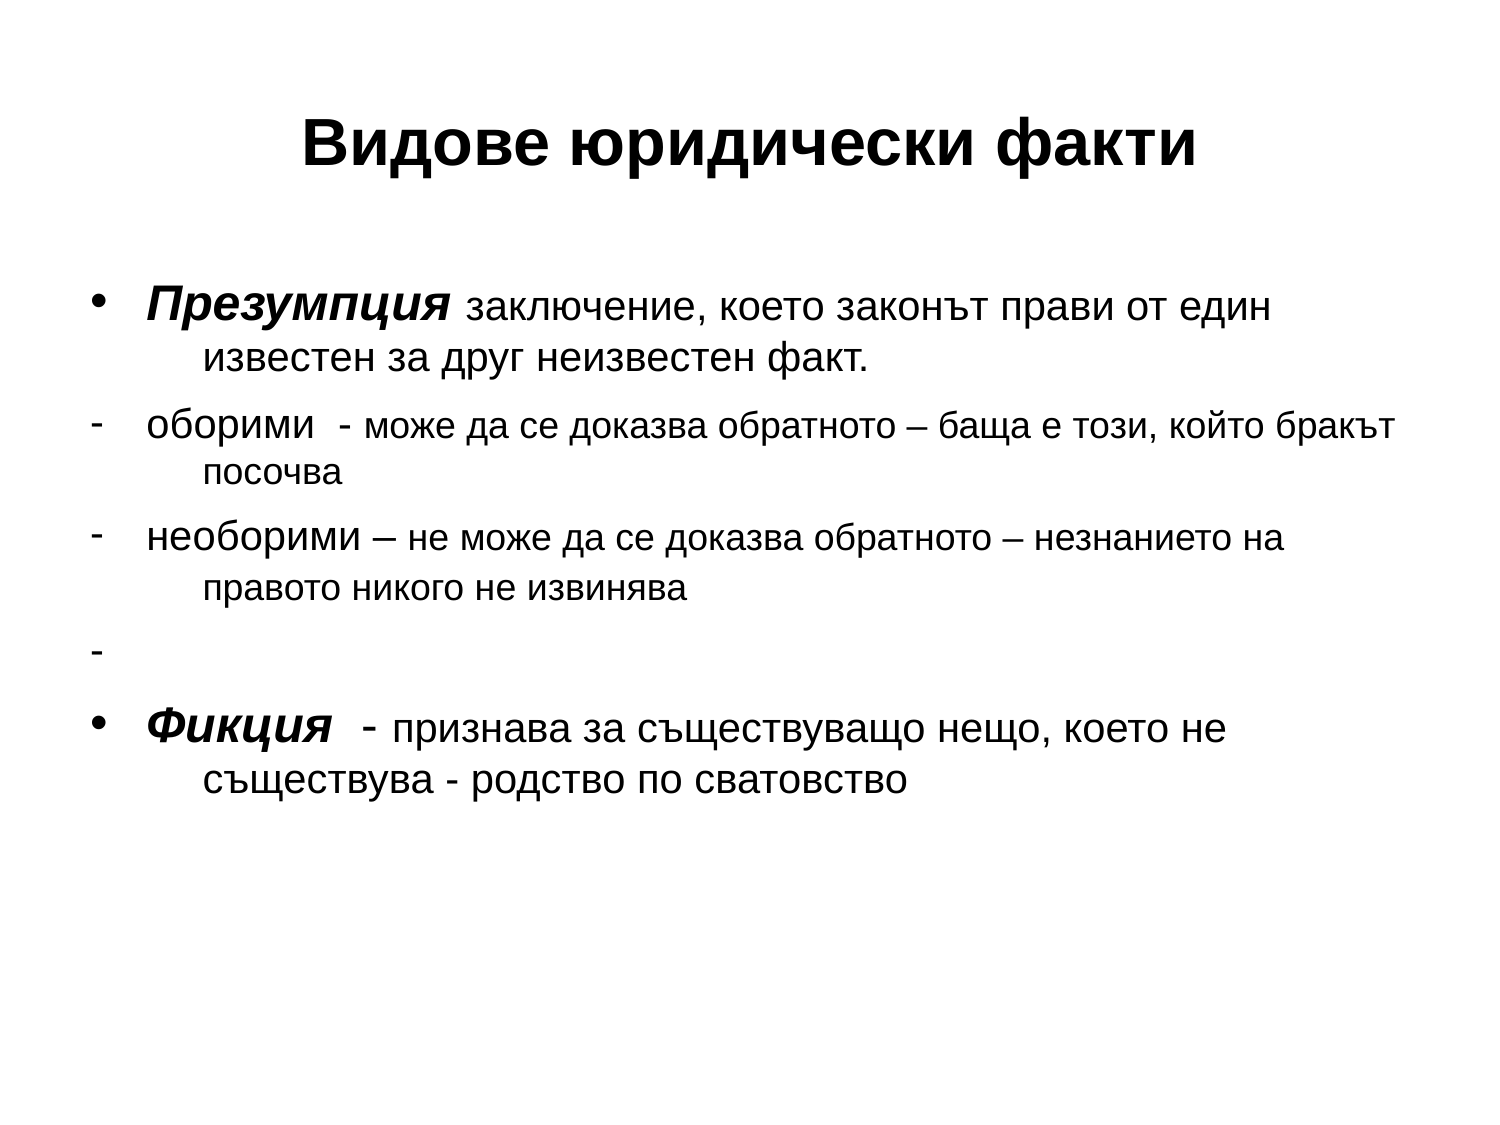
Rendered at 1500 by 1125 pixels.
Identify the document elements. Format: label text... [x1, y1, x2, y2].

list Презумпция заключение, което законът прави от един известен за друг неизвестен факт. оборими - може да се доказва обратното – баща е този, който бракът посочва необорими – не може да се доказва обратното – незнанието на правото никого не извинява Фикция - признава за съществуващо нещо, което не съществува - родство по сватовство [75, 262, 1426, 1005]
title Видове юридически факти [75, 45, 1426, 233]
